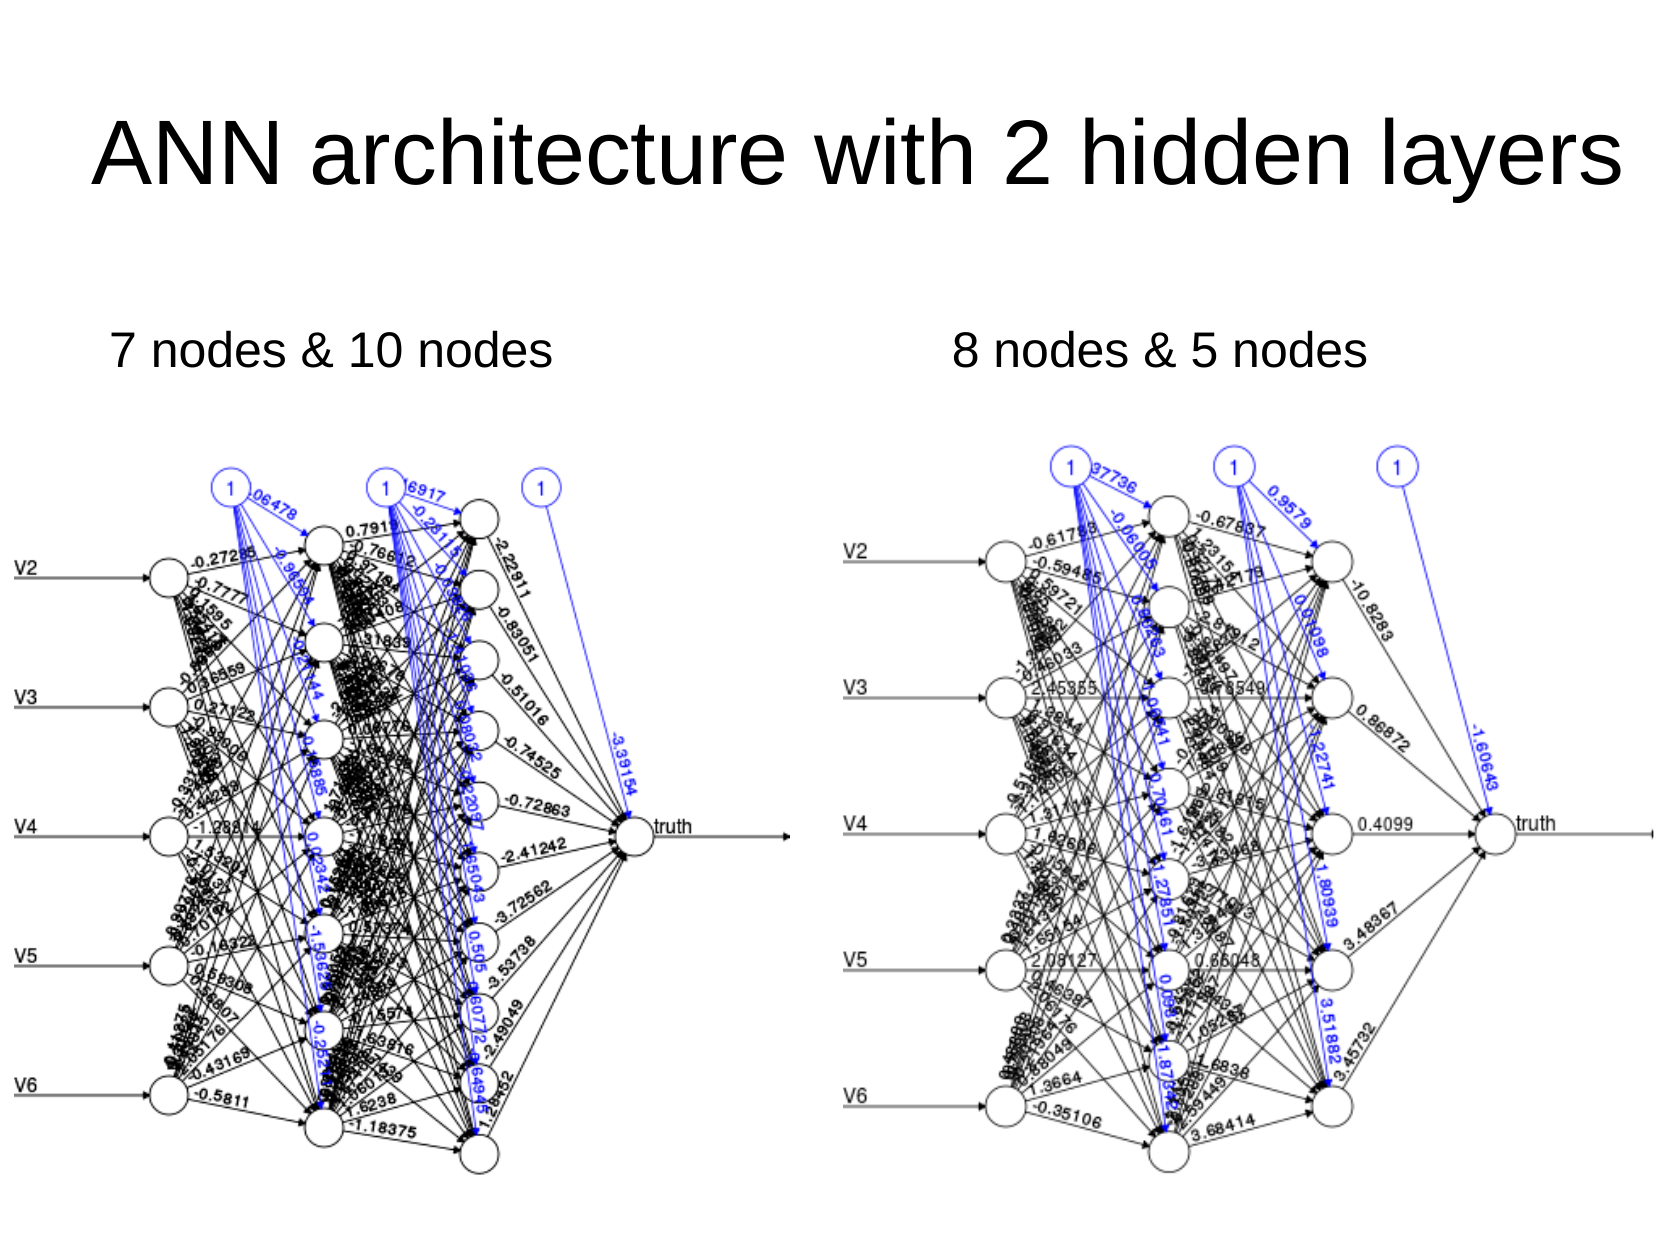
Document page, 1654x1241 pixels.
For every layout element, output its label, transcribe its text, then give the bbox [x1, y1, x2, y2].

picture [14, 449, 790, 1191]
text_box 7 nodes & 10 nodes [94, 315, 620, 386]
title ANN architecture with 2 hidden layers [82, 49, 1636, 257]
picture [843, 426, 1654, 1180]
text_box 8 nodes & 5 nodes [897, 315, 1423, 386]
